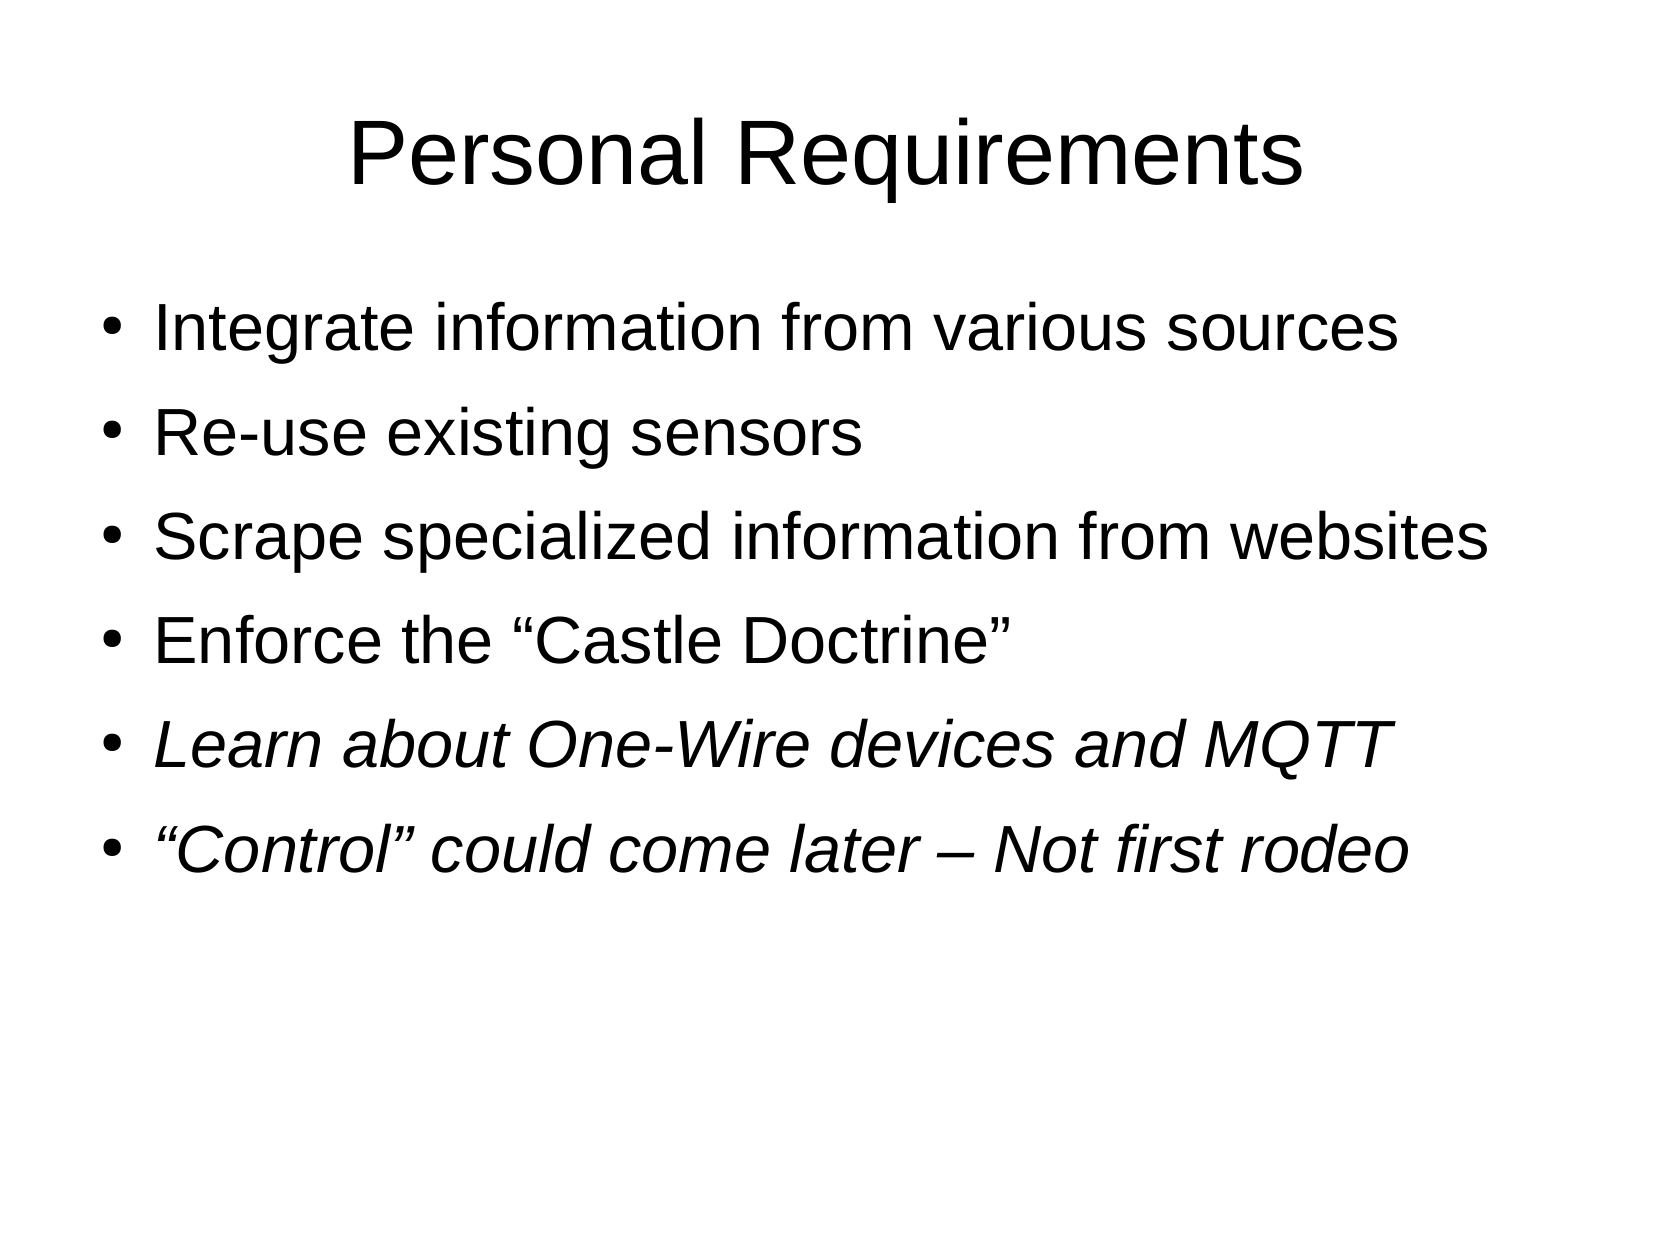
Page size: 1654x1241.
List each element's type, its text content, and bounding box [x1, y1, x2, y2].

list Integrate information from various sources Re-use existing sensors Scrape specialized information from websites Enforce the “Castle Doctrine” Learn about One-Wire devices and MQTT “Control” could come later – Not first rodeo [82, 290, 1571, 1010]
title Personal Requirements [82, 49, 1571, 257]
